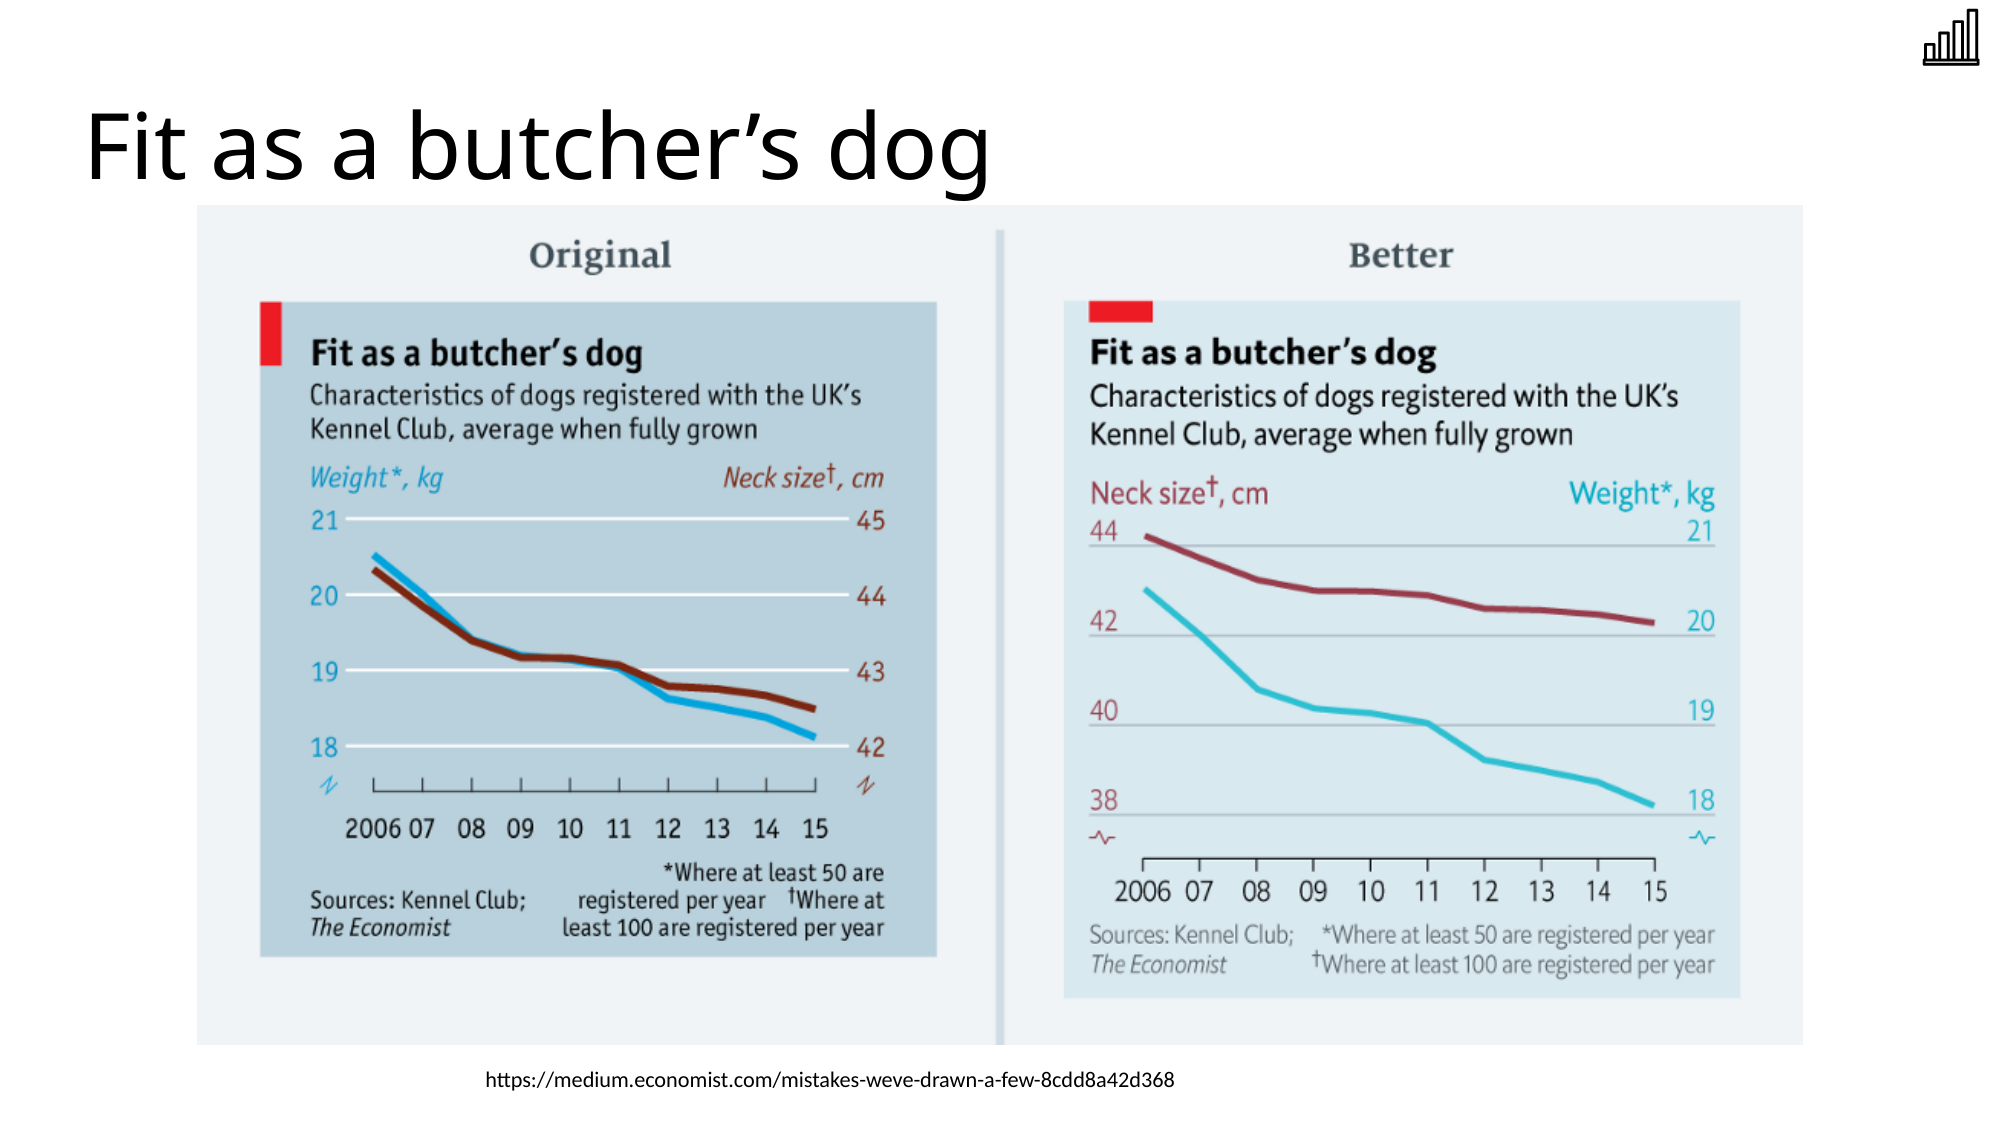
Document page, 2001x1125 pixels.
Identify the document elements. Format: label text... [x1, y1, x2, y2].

text_box https://medium.economist.com/mistakes-weve-drawn-a-few-8cdd8a42d368 [465, 1044, 1803, 1113]
title Fit as a butcher’s dog [68, 87, 1932, 213]
picture [197, 206, 1803, 1045]
picture [1868, 0, 2000, 105]
